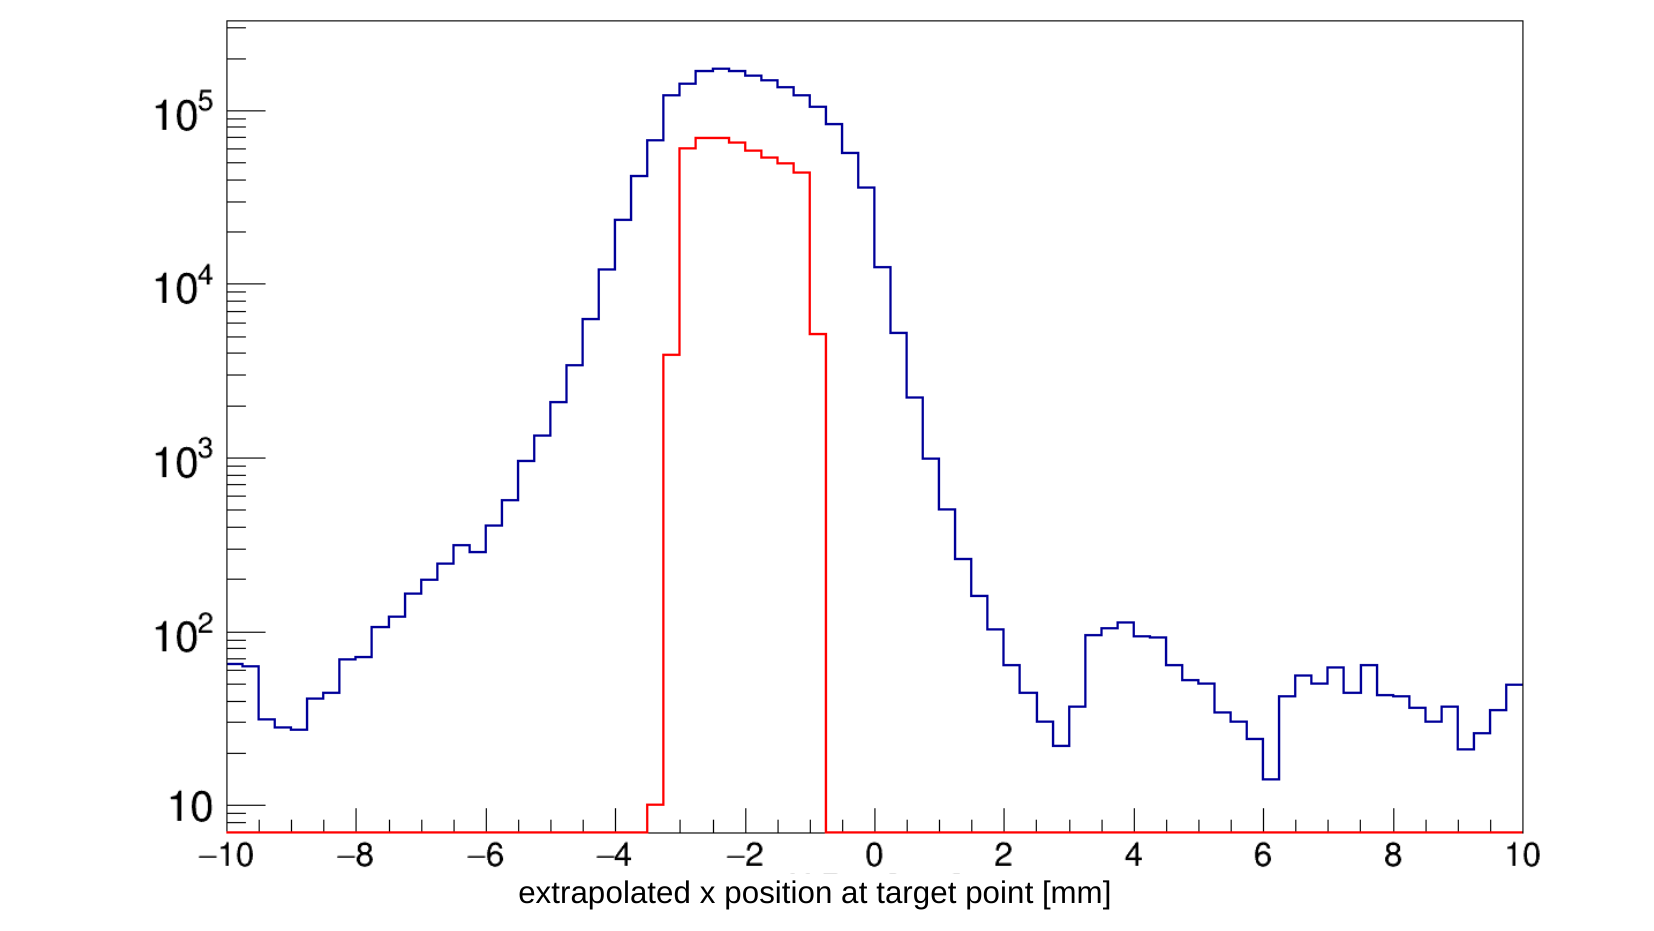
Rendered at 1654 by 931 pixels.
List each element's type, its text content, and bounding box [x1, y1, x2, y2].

picture [135, 9, 1546, 874]
text_box extrapolated x position at target point [mm] [503, 867, 1509, 918]
